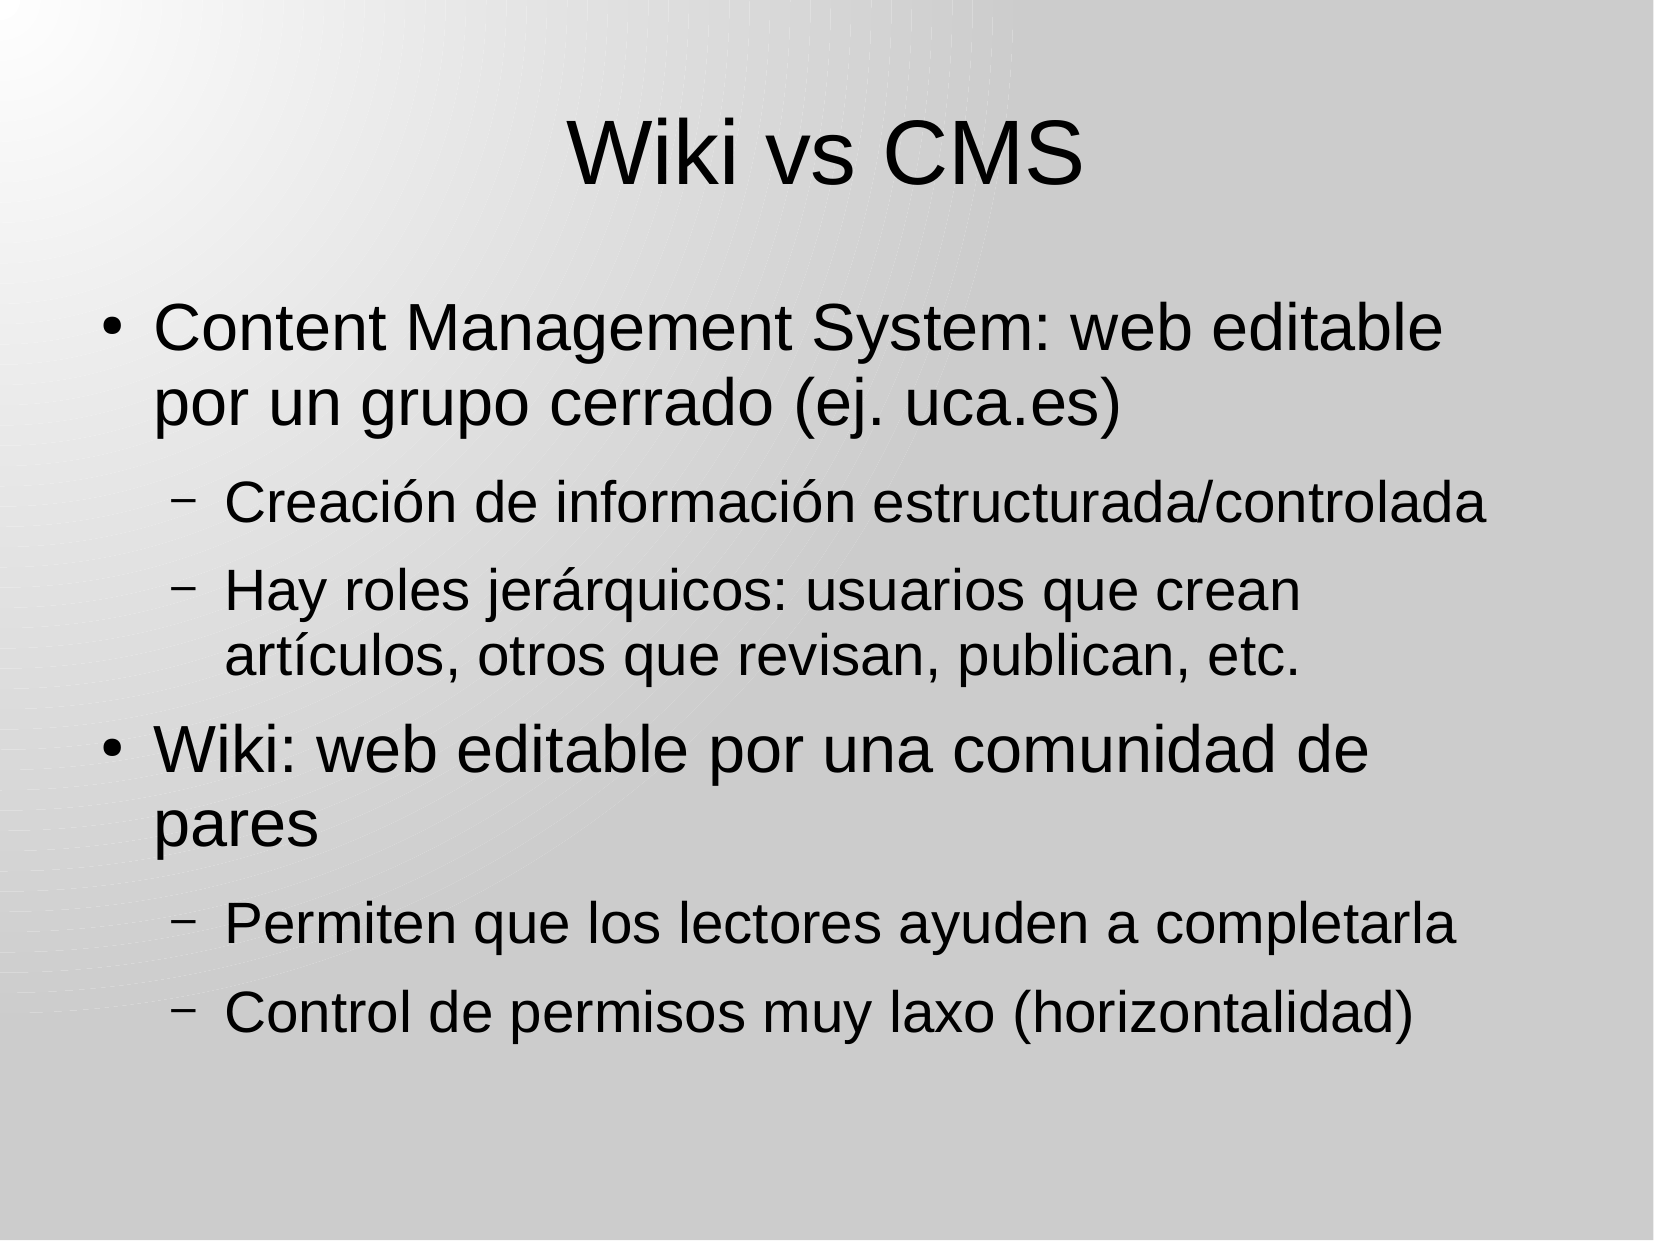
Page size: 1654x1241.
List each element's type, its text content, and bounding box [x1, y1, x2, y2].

title Wiki vs CMS [82, 49, 1571, 257]
list Content Management System: web editable por un grupo cerrado (ej. uca.es) Creación de información estructurada/controlada Hay roles jerárquicos: usuarios que crean artículos, otros que revisan, publican, etc. Wiki: web editable por una comunidad de pares Permiten que los lectores ayuden a completarla Control de permisos muy laxo (horizontalidad) [82, 290, 1538, 1109]
